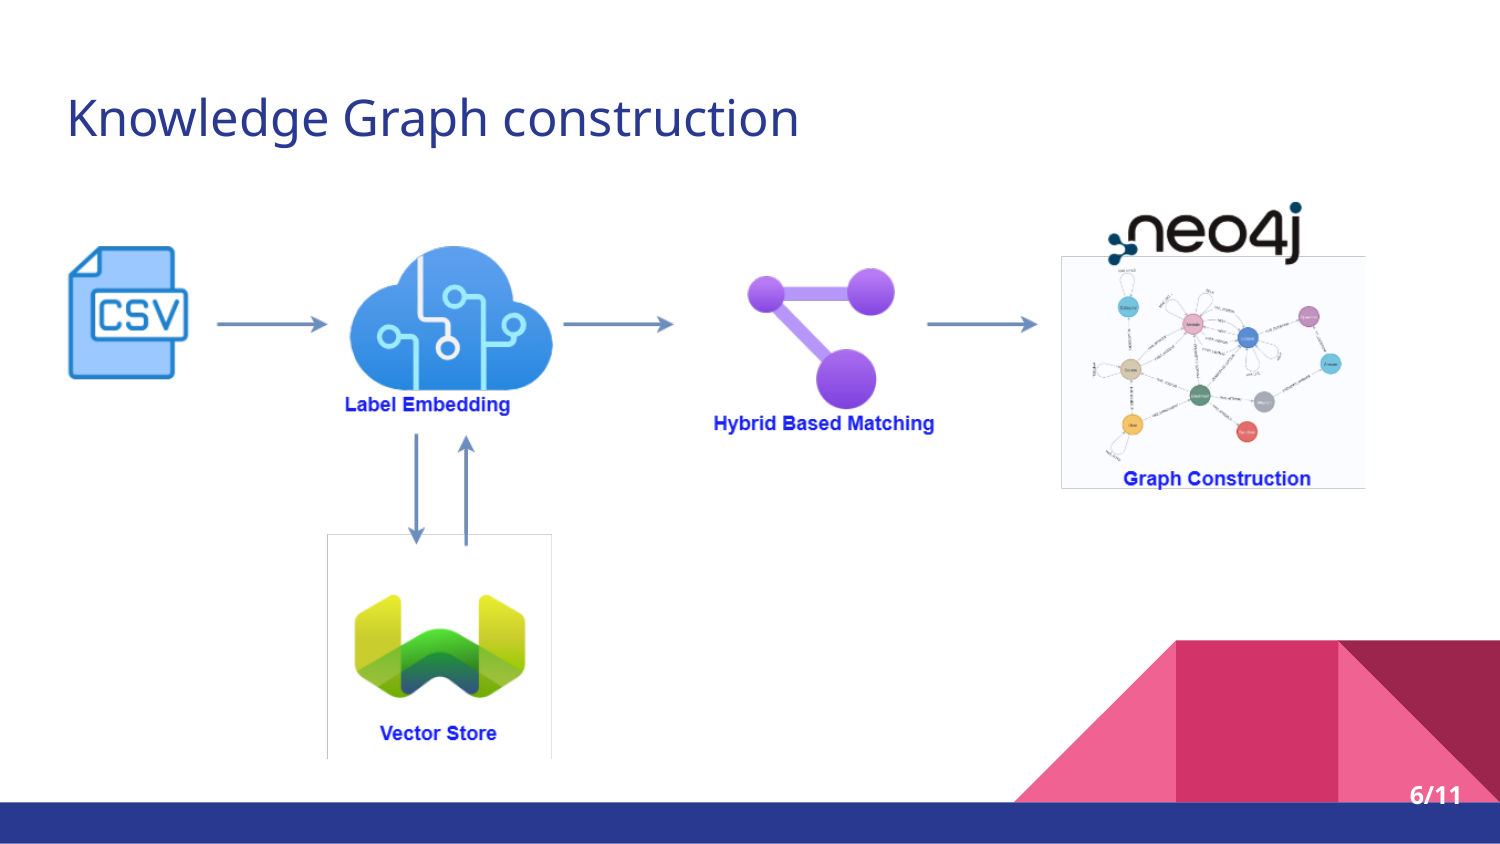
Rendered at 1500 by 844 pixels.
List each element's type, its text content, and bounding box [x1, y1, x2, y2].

slide_number 6/11 [1387, 762, 1478, 828]
picture [62, 191, 1366, 760]
title Knowledge Graph construction [51, 67, 1449, 167]
